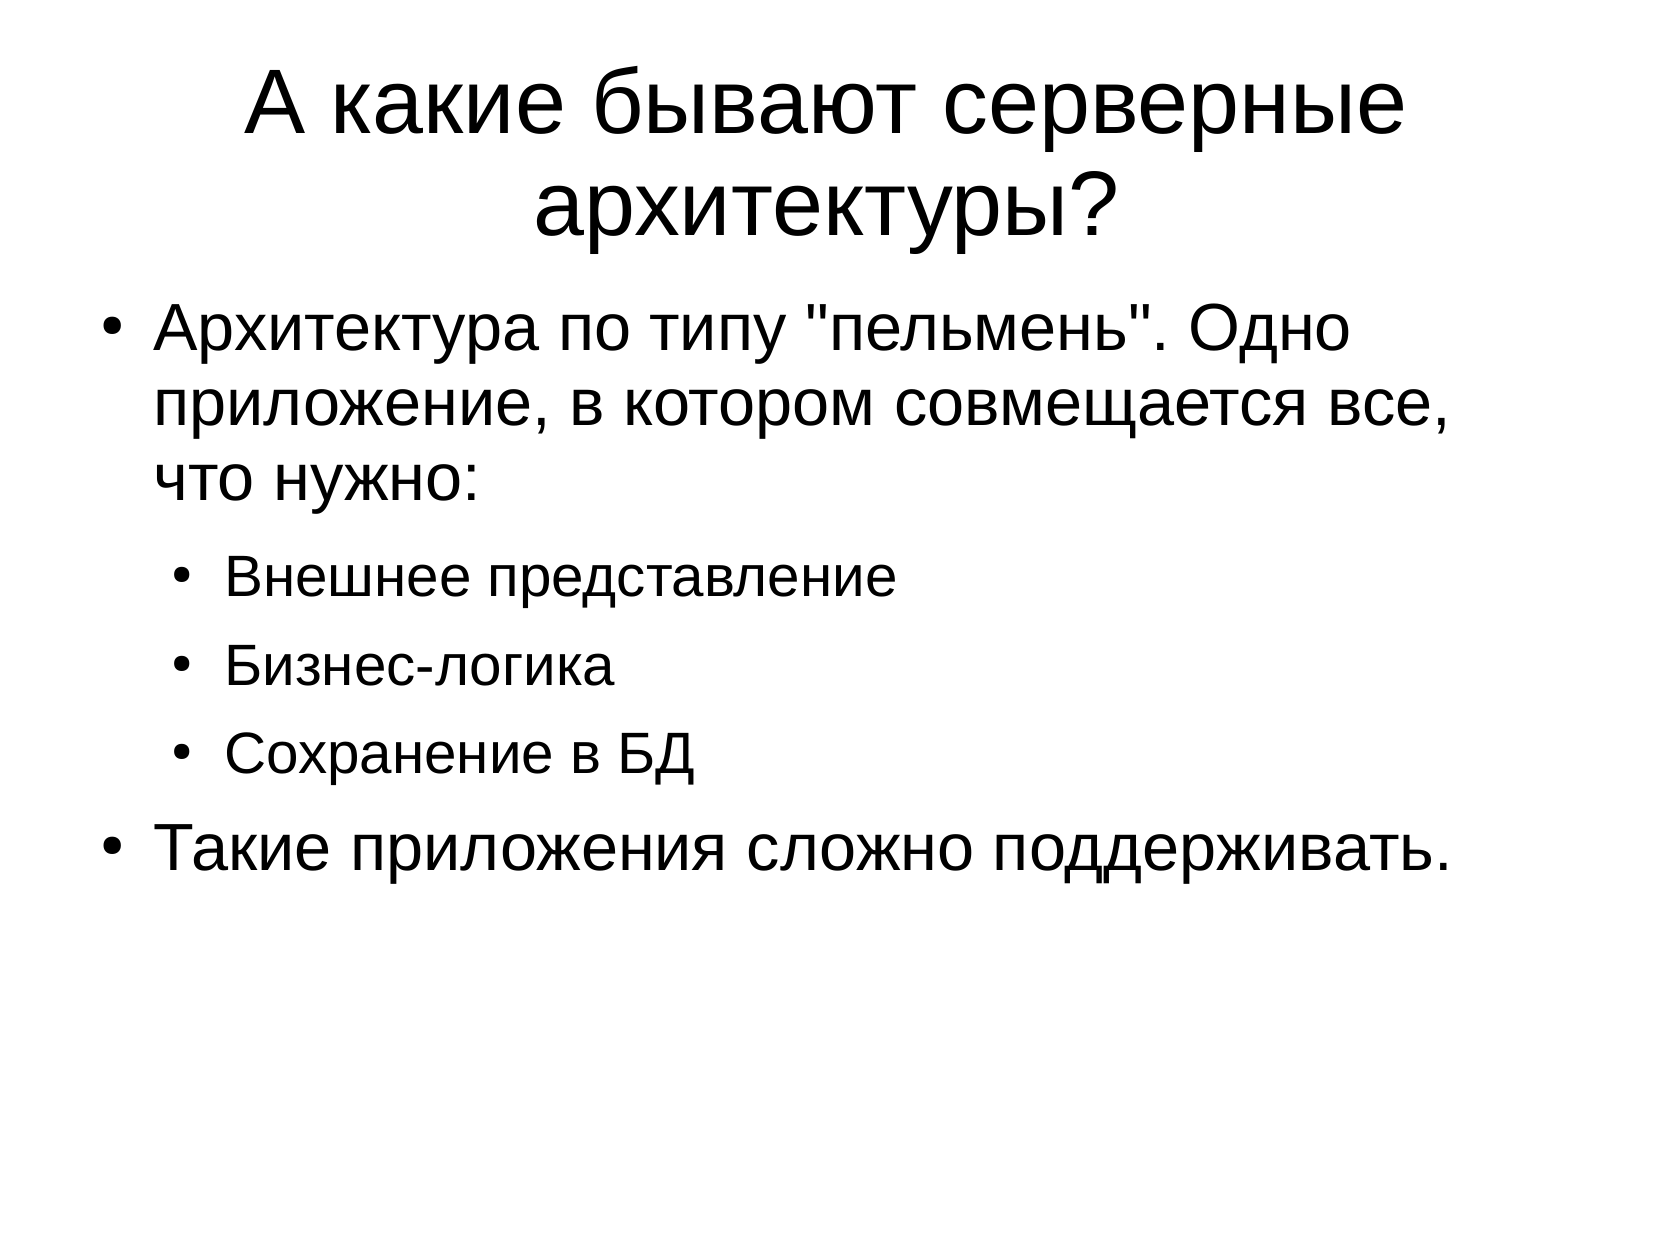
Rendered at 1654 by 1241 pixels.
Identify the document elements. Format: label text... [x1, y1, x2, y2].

list Архитектура по типу "пельмень". Одно приложение, в котором совмещается все, что нужно: Внешнее представление Бизнес-логика Сохранение в БД Такие приложения сложно поддерживать. [82, 290, 1571, 1010]
title А какие бывают серверные архитектуры? [82, 49, 1571, 257]
